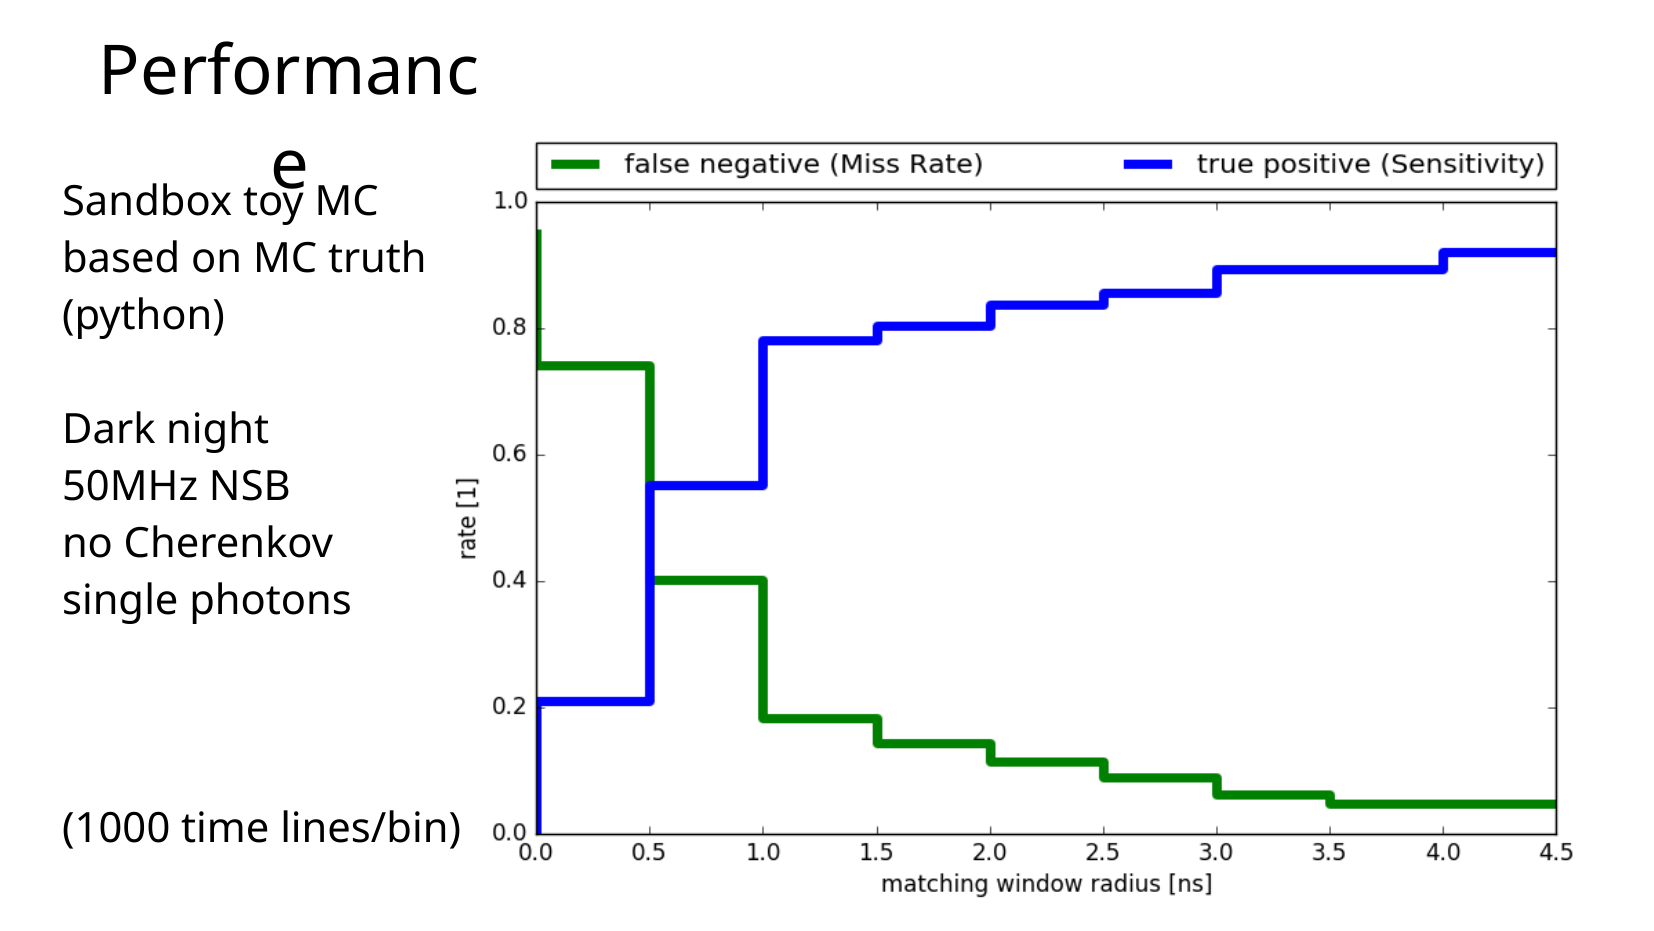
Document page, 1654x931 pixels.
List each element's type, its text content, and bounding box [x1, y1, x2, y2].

title Performance [82, 37, 497, 191]
title Sandbox toy MC based on MC truth (python) Dark night 50MHz NSB no Cherenkov single photons (1000 time lines/bin) [62, 191, 1312, 835]
picture [394, 835, 405, 839]
picture [372, 123, 1654, 913]
